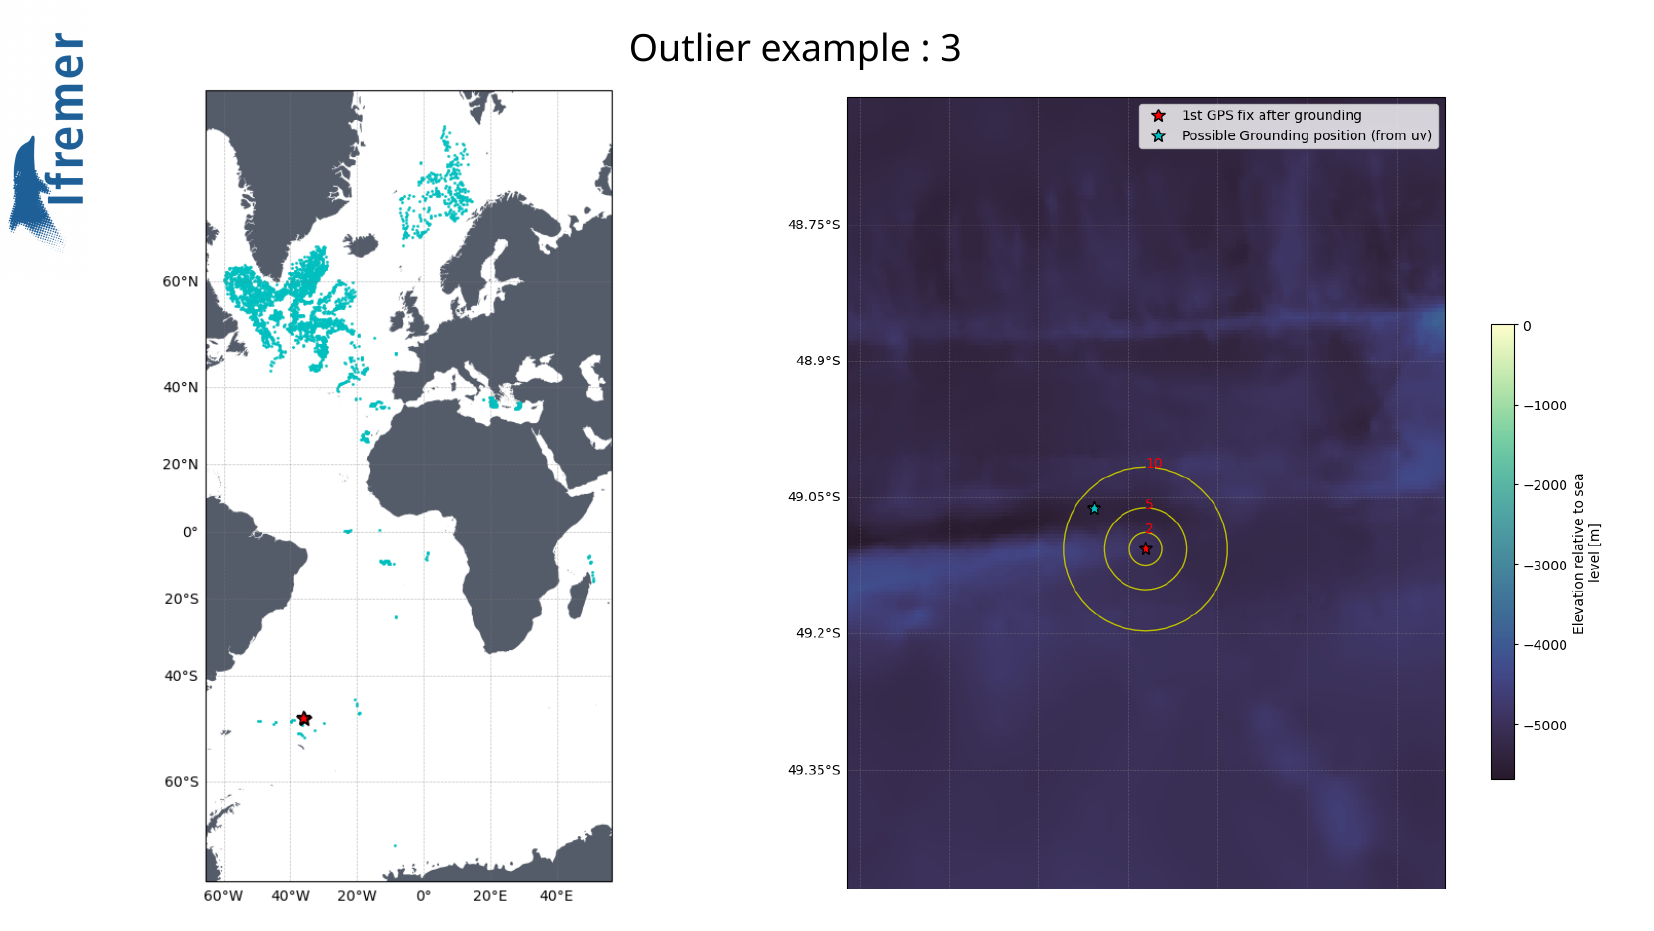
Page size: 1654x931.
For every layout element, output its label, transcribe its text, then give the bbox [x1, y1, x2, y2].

text_box Outlier example : 3 [614, 14, 999, 71]
picture [147, 82, 621, 910]
picture [773, 88, 1609, 889]
picture [0, 0, 89, 279]
